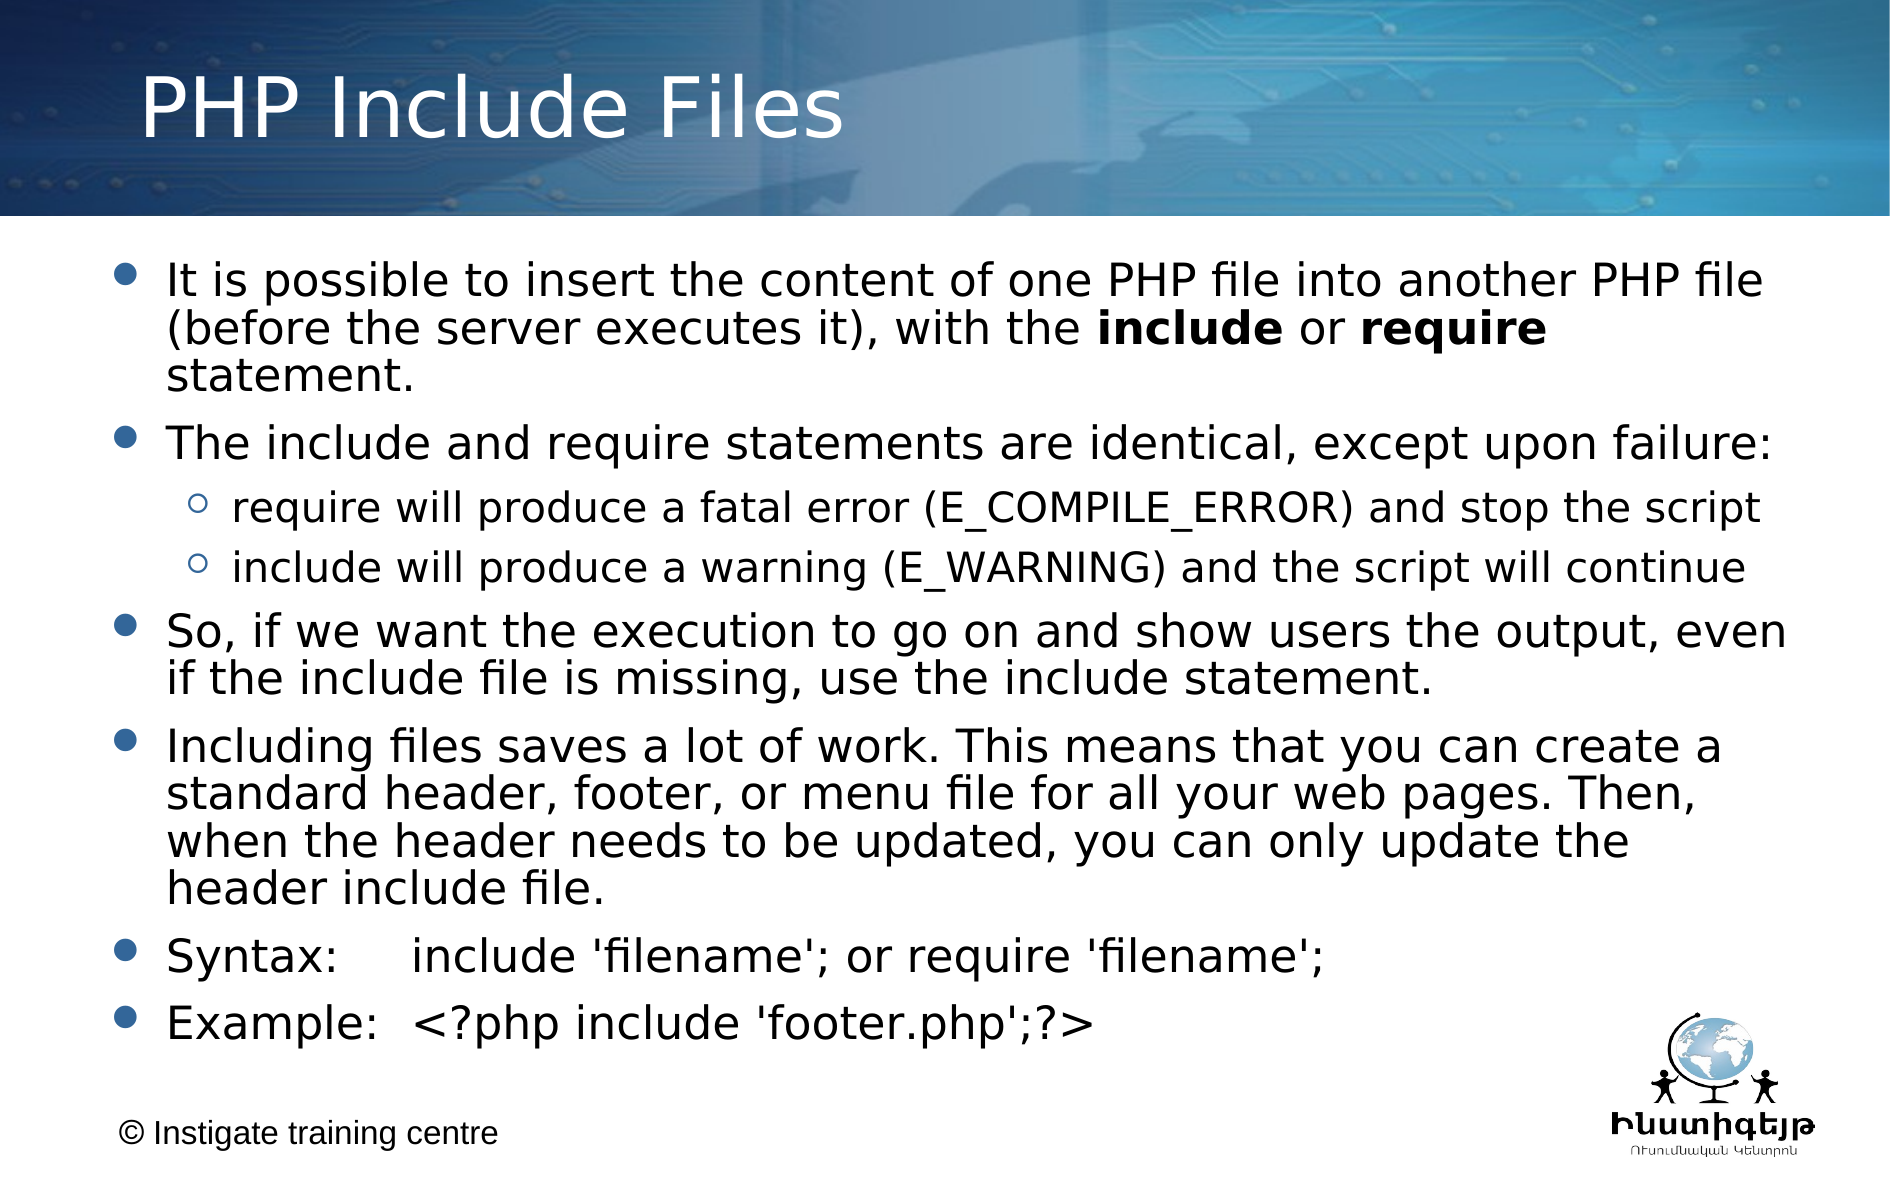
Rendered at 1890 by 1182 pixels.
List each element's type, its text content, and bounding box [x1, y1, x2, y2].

picture [1612, 1012, 1815, 1157]
picture [0, 0, 1890, 216]
list It is possible to insert the content of one PHP file into another PHP file (before the server executes it), with the include or require statement. The include and require statements are identical, except upon failure: require will produce a fatal error (E_COMPILE_ERROR) and stop the script include will produce a warning (E_WARNING) and the script will continue So, if we want the execution to go on and show users the output, even if the include file is missing, use the include statement. Including files saves a lot of work. This means that you can create a standard header, footer, or menu file for all your web pages. Then, when the header needs to be updated, you can only update the header include file. Syntax: include 'filename'; or require 'filename'; Example: <?php include 'footer.php';?> [110, 258, 1801, 285]
